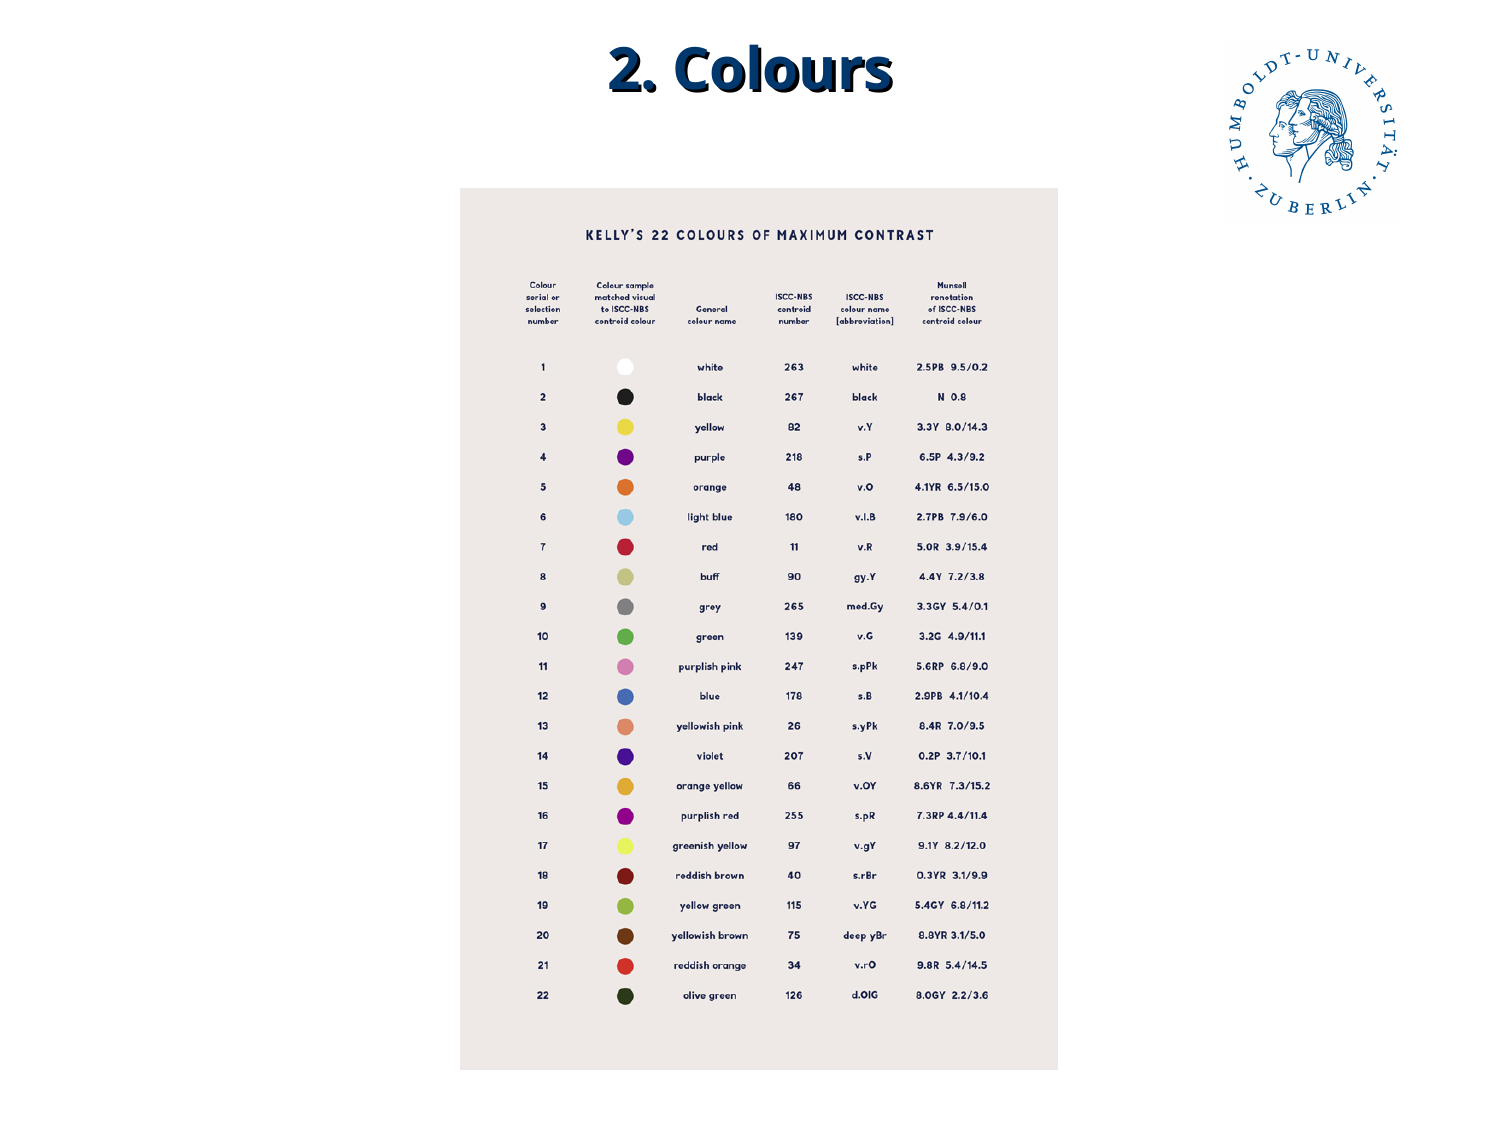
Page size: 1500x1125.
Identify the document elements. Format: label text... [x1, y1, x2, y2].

picture [460, 188, 1058, 1070]
title 2. Colours [75, 31, 1426, 219]
